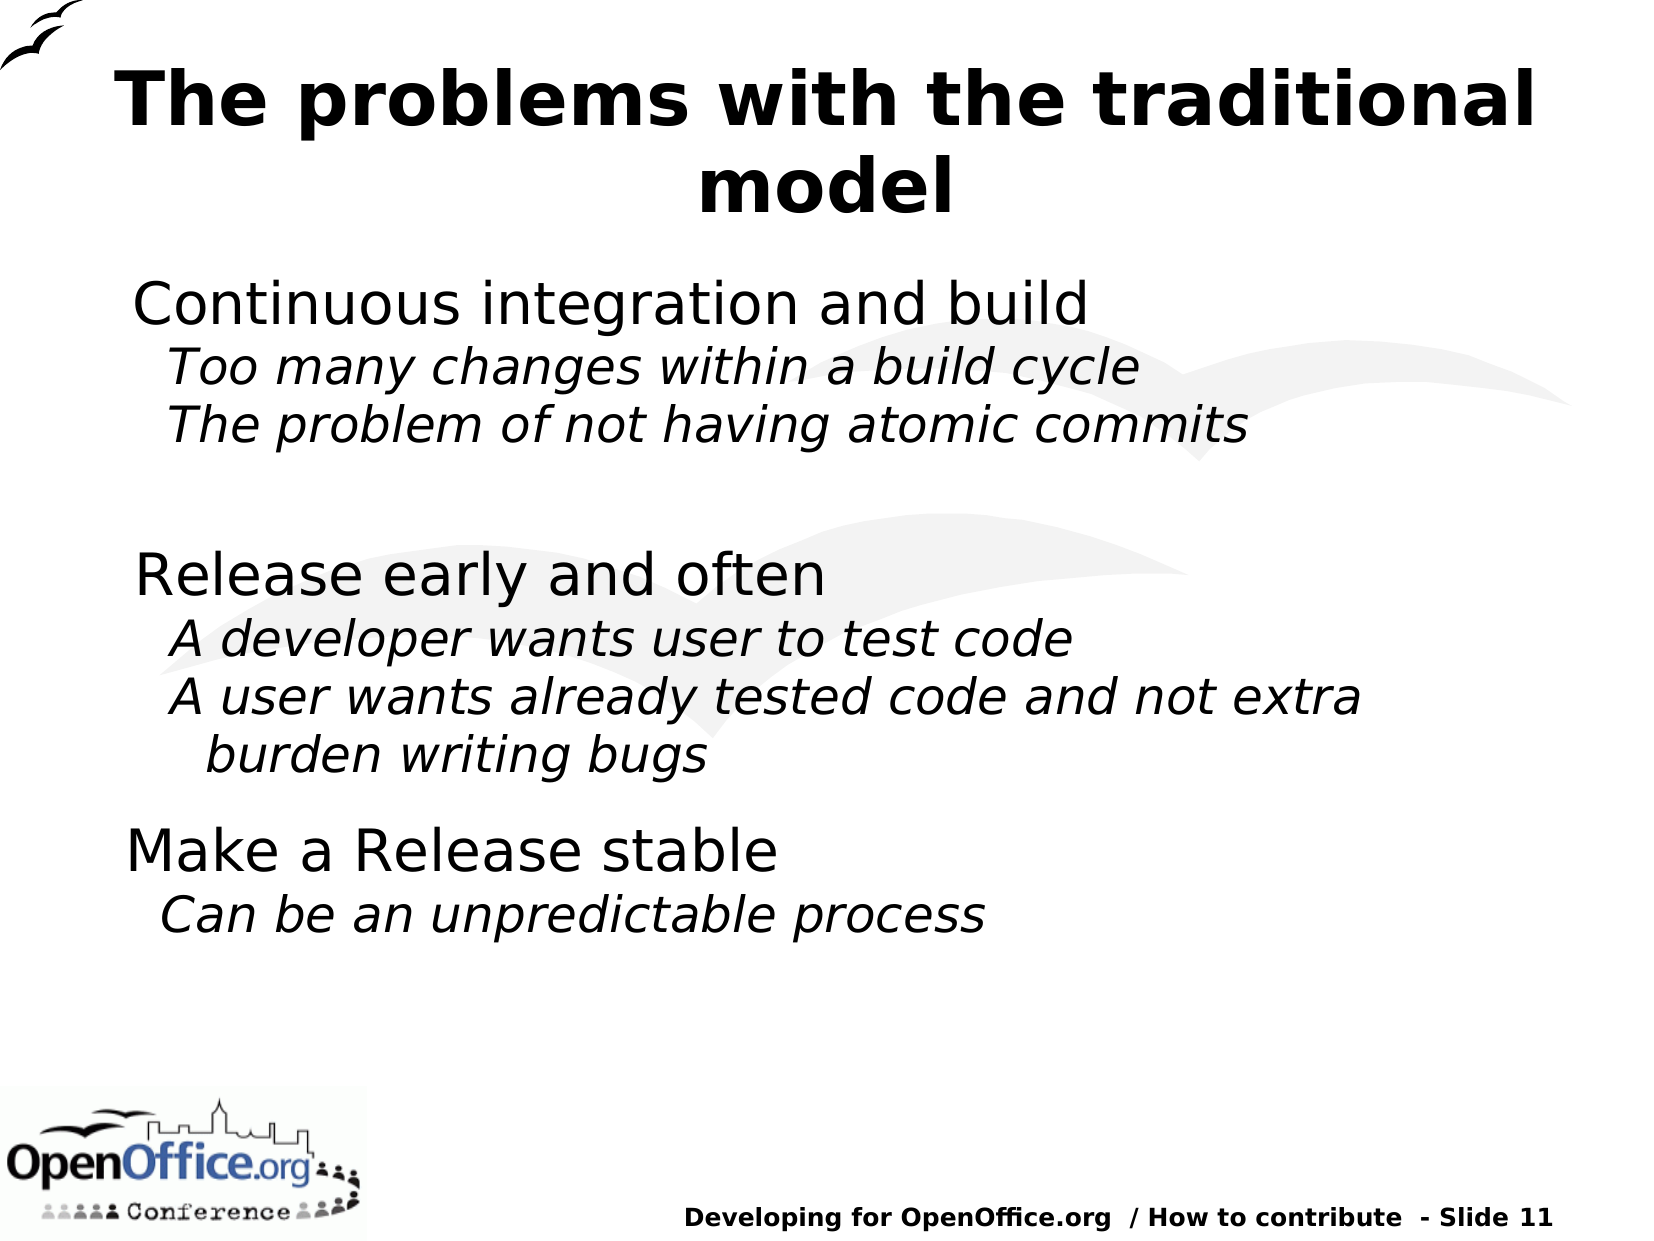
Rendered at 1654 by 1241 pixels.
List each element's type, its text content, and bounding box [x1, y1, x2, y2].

picture [0, 1086, 367, 1241]
text_box Make a Release stable Can be an unpredictable process [89, 817, 1531, 1033]
title The problems with the traditional model [0, 55, 1654, 231]
text_box Release early and often A developer wants user to test code A user wants already tested code and not extra burden writing bugs [99, 541, 1525, 801]
text_box Continuous integration and build Too many changes within a build cycle The problem of not having atomic commits [96, 270, 1531, 532]
